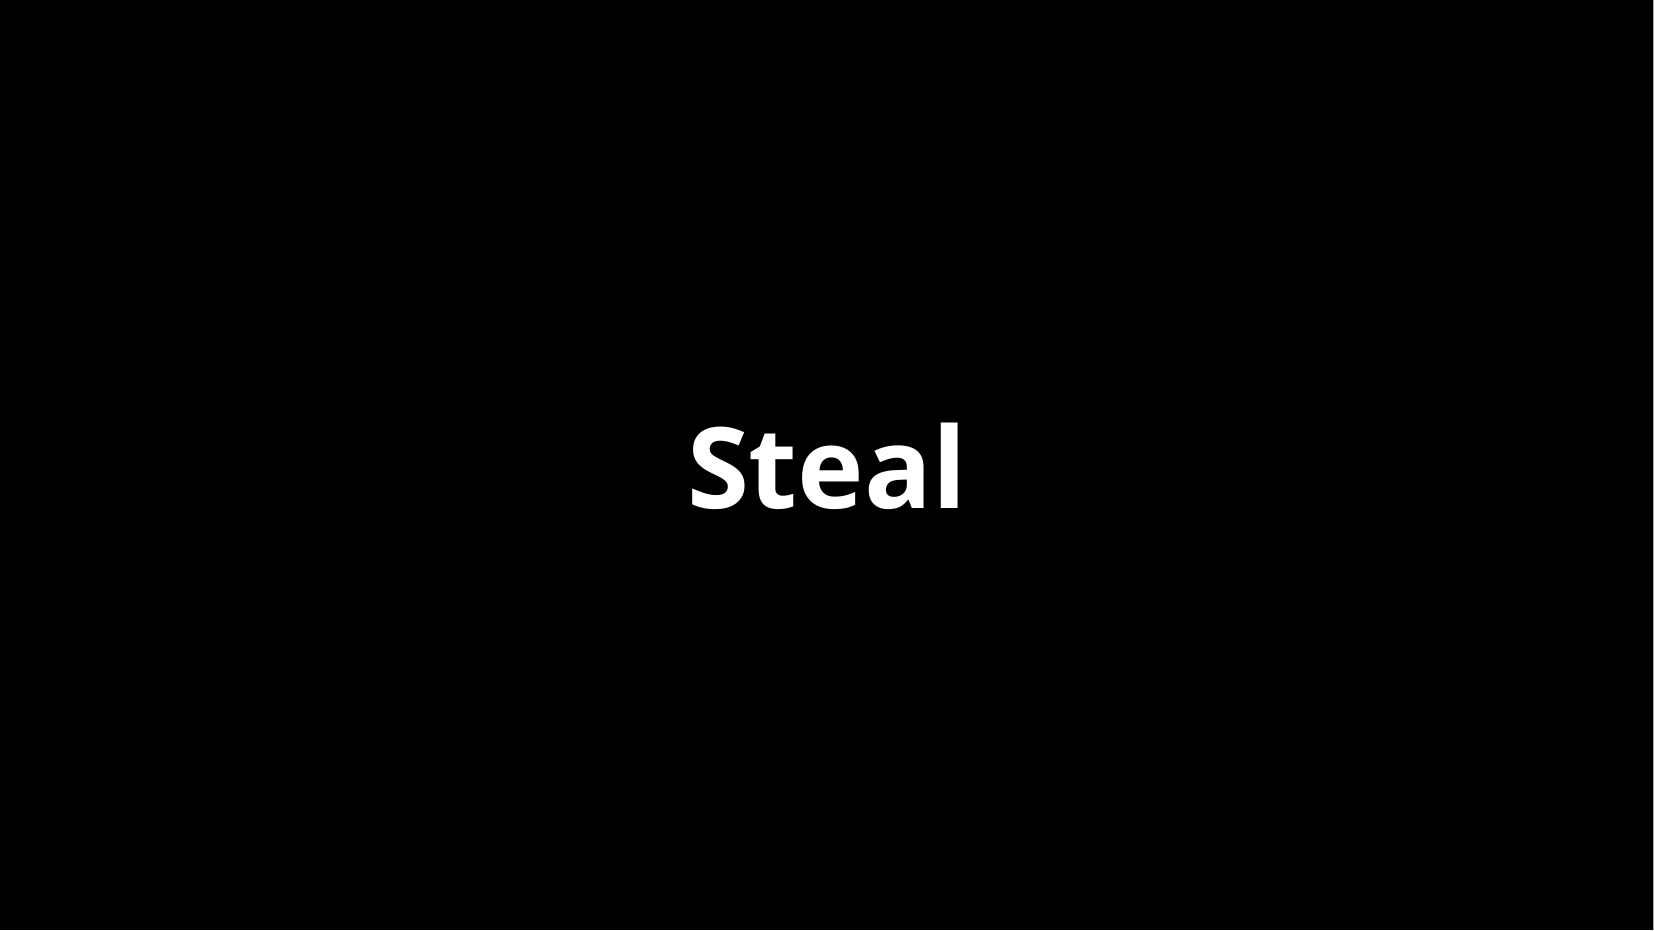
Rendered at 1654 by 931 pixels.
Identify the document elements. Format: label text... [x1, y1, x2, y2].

title Steal [82, 323, 1571, 607]
